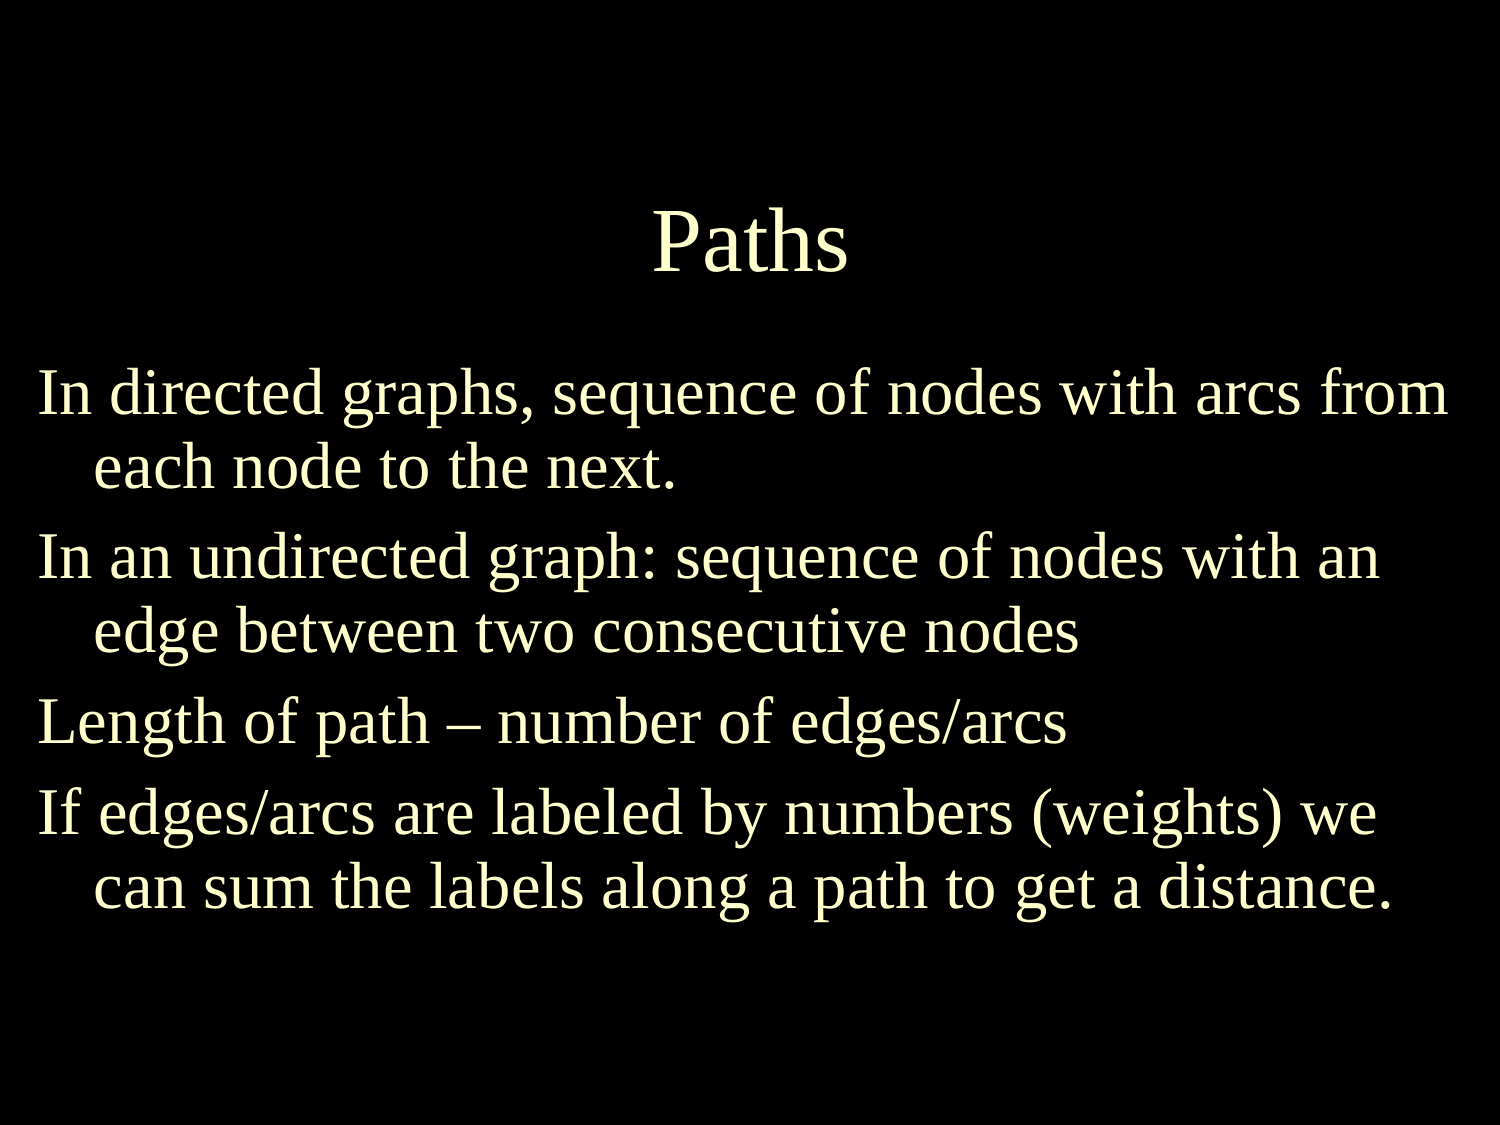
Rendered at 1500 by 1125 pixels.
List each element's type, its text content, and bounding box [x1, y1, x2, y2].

list In directed graphs, sequence of nodes with arcs from each node to the next. In an undirected graph: sequence of nodes with an edge between two consecutive nodes Length of path – number of edges/arcs If edges/arcs are labeled by numbers (weights) we can sum the labels along a path to get a distance. [22, 347, 1482, 1026]
title Paths [22, 145, 1480, 336]
